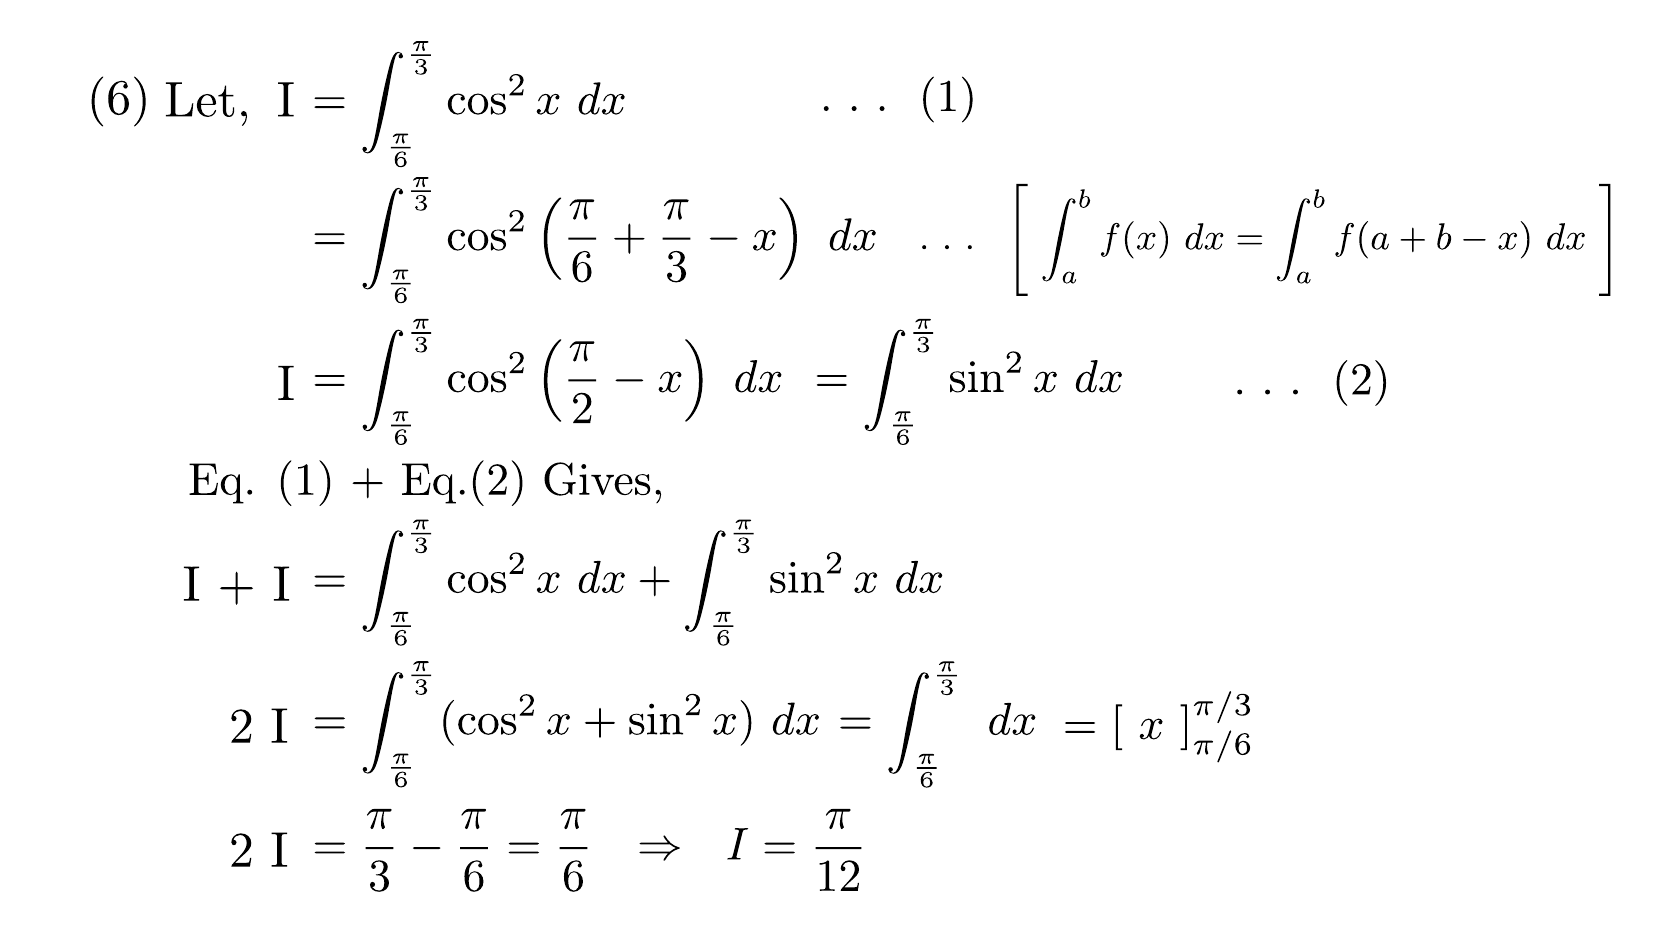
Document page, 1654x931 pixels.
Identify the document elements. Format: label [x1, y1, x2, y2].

text_box [278, 365, 294, 400]
text_box [816, 318, 1122, 445]
text_box [231, 832, 288, 867]
text_box [822, 76, 973, 123]
text_box [639, 808, 862, 891]
text_box [231, 708, 288, 743]
text_box [189, 460, 662, 507]
text_box [314, 519, 943, 646]
text_box [1064, 691, 1251, 763]
text_box [839, 661, 1036, 788]
subtitle [59, 35, 1607, 898]
text_box [314, 808, 588, 892]
text_box [314, 318, 782, 445]
text_box [183, 566, 290, 605]
text_box [920, 183, 1611, 296]
text_box [278, 82, 294, 117]
text_box [314, 661, 819, 788]
text_box [1235, 360, 1387, 406]
text_box [89, 76, 146, 127]
text_box [313, 41, 625, 168]
text_box [165, 82, 248, 126]
text_box [314, 177, 876, 304]
